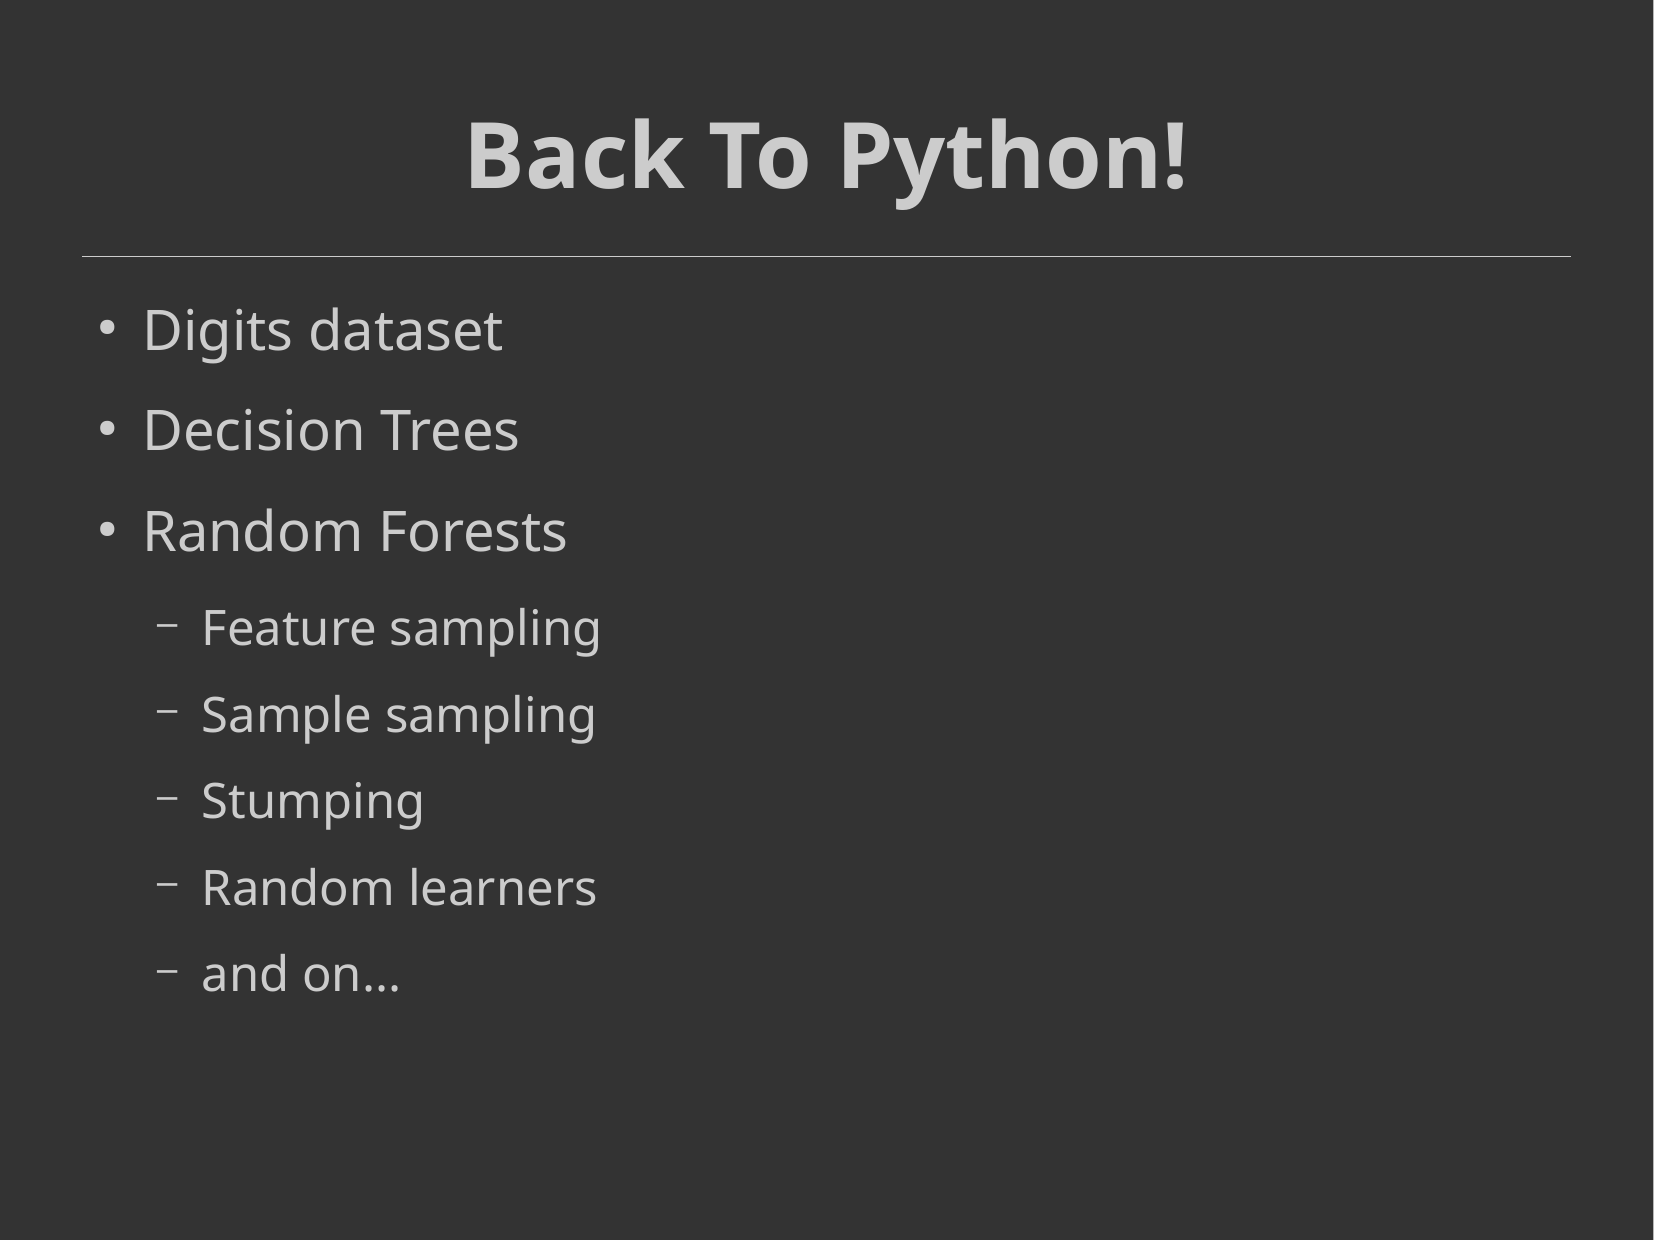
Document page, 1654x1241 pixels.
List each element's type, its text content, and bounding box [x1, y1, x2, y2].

title Back To Python! [82, 49, 1571, 257]
list Digits dataset Decision Trees Random Forests Feature sampling Sample sampling Stumping Random learners and on... [82, 290, 1571, 1010]
